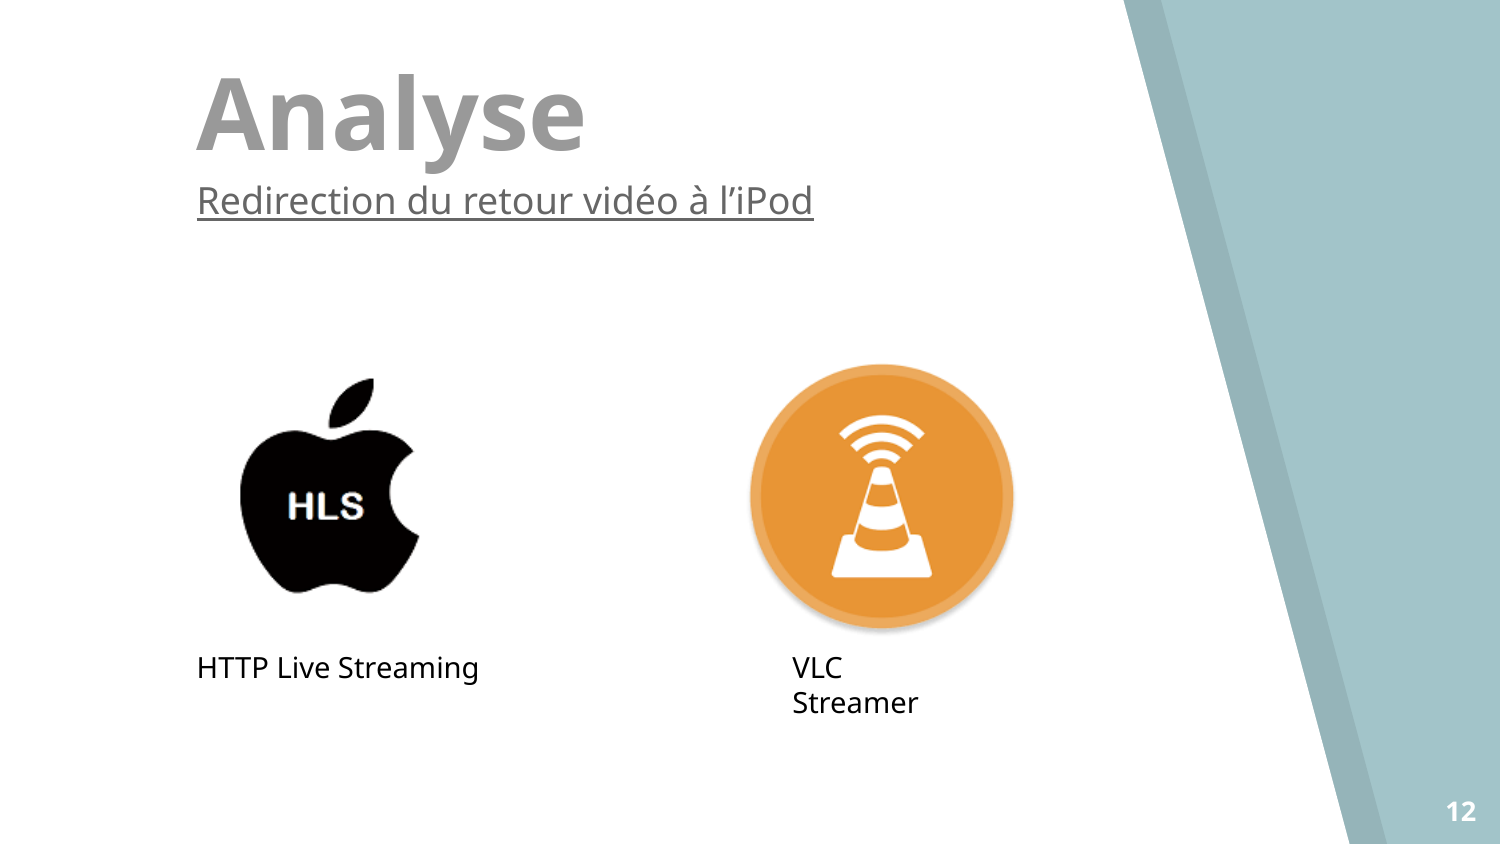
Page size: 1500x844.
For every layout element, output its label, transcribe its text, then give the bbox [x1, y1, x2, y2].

picture [732, 346, 1032, 647]
picture [181, 346, 482, 633]
text_box VLC Streamer [777, 633, 987, 710]
title Analyse [181, 27, 676, 162]
text_box Redirection du retour vidéo à l’iPod [181, 162, 951, 245]
text_box HTTP Live Streaming [181, 633, 497, 710]
